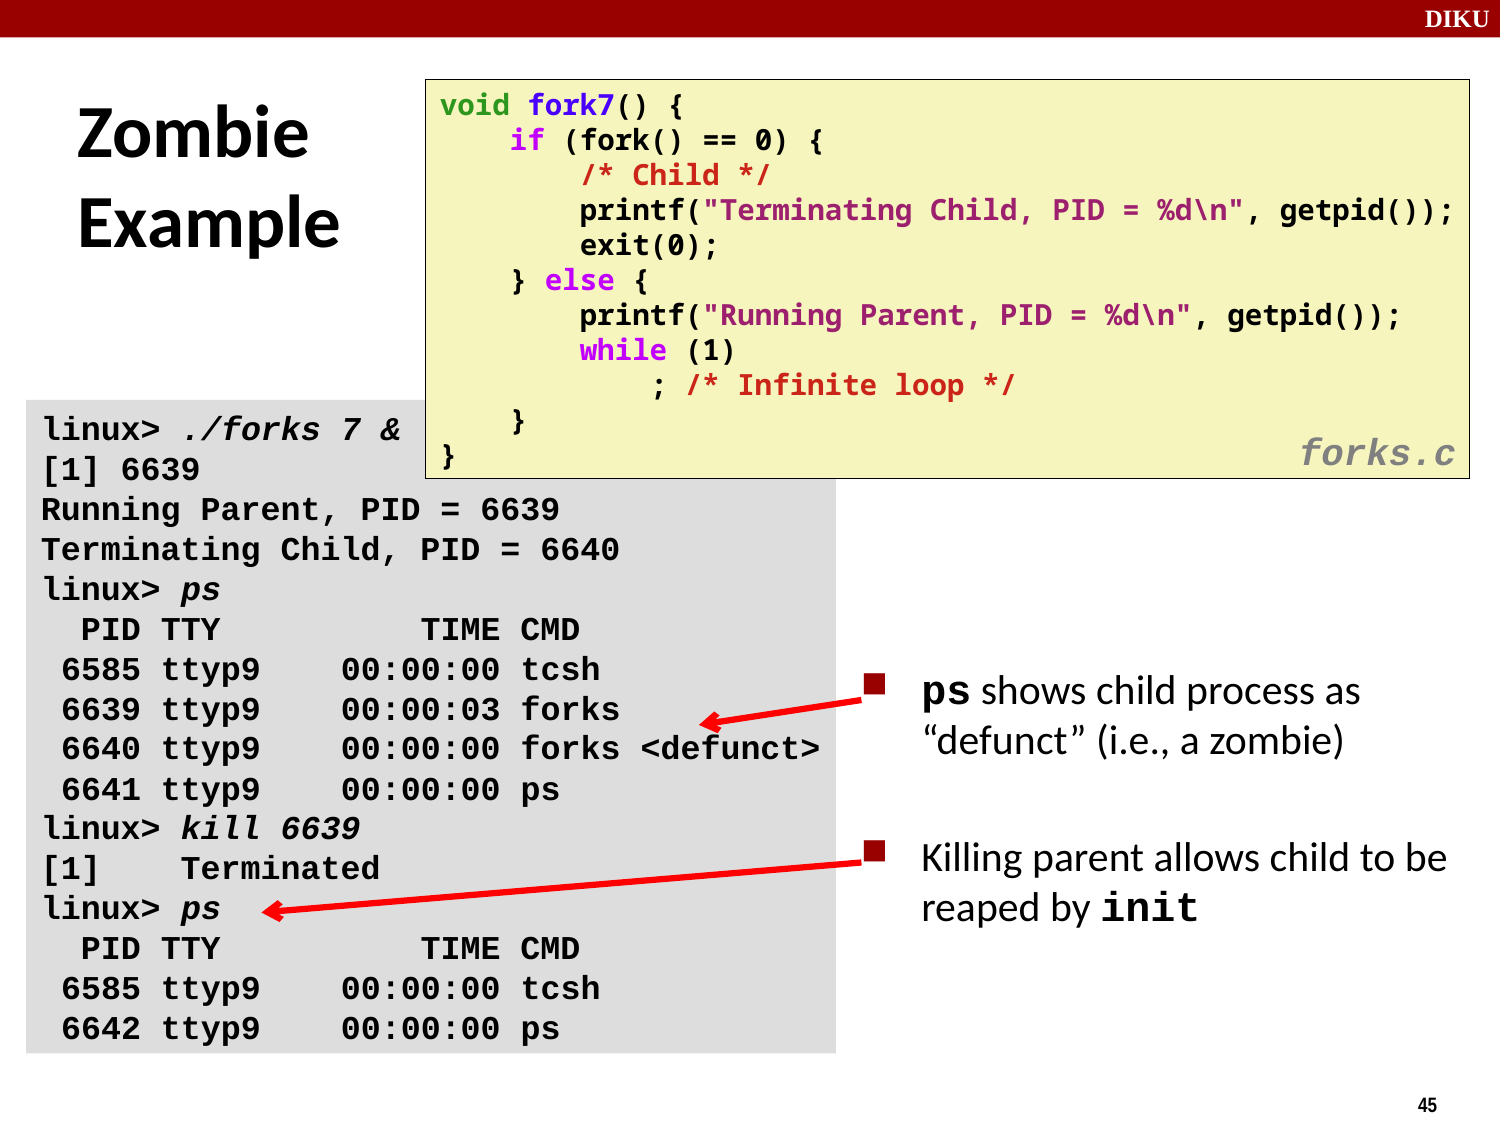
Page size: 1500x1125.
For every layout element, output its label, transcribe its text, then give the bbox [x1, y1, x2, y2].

text_box linux> ./forks 7 & [1] 6639 Running Parent, PID = 6639 Terminating Child, PID = 6640 linux> ps PID TTY TIME CMD 6585 ttyp9 00:00:00 tcsh 6639 ttyp9 00:00:03 forks 6640 ttyp9 00:00:00 forks <defunct> 6641 ttyp9 00:00:00 ps linux> kill 6639 [1] Terminated linux> ps PID TTY TIME CMD 6585 ttyp9 00:00:00 tcsh 6642 ttyp9 00:00:00 ps [26, 399, 836, 1054]
text_box void fork7() { if (fork() == 0) { /* Child */ printf("Terminating Child, PID = %d\n", getpid()); exit(0); } else { printf("Running Parent, PID = %d\n", getpid()); while (1) ; /* Infinite loop */ } } [425, 79, 1470, 479]
title Zombie Example [62, 82, 392, 263]
list ps shows child process as “defunct” (i.e., a zombie) Killing parent allows child to be reaped by init [849, 655, 1500, 1088]
text_box forks.c [1284, 424, 1472, 482]
